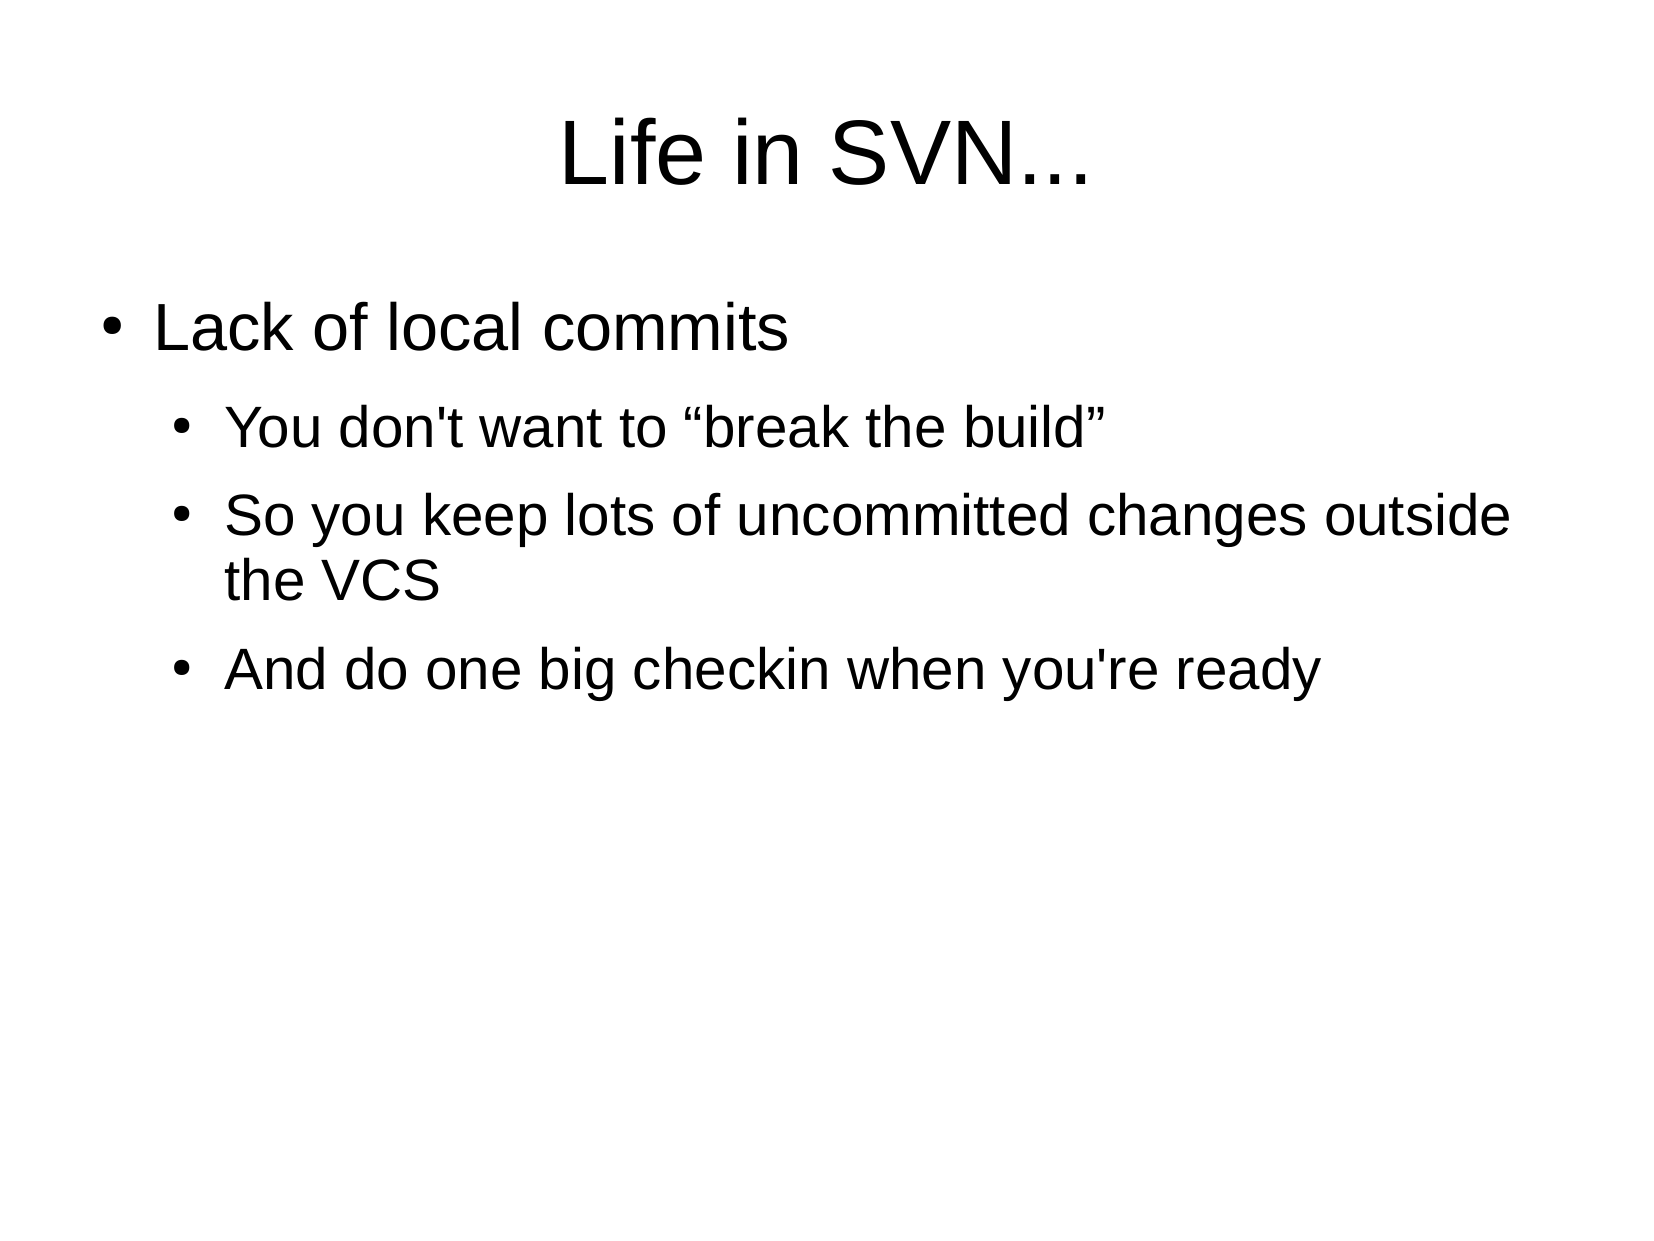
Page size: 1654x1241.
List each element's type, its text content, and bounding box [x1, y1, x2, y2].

title Life in SVN... [82, 56, 1571, 250]
list Lack of local commits You don't want to “break the build” So you keep lots of uncommitted changes outside the VCS And do one big checkin when you're ready [82, 290, 1571, 1109]
